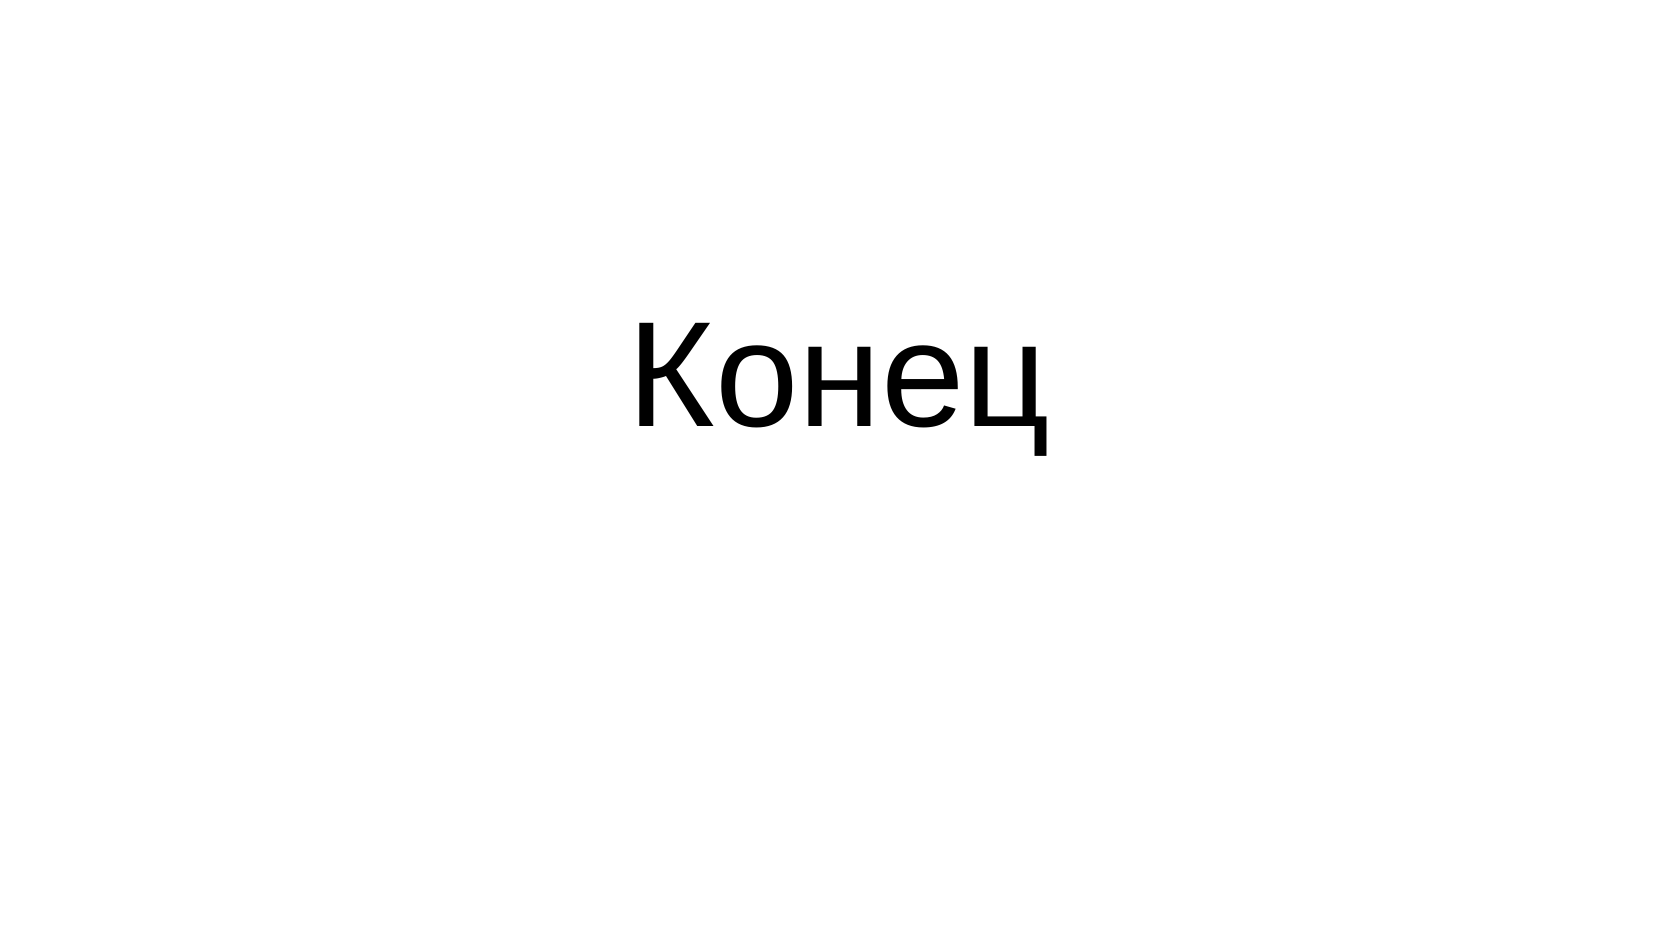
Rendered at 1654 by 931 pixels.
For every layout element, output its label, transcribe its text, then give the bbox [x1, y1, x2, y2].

title Конец [95, 290, 1584, 459]
